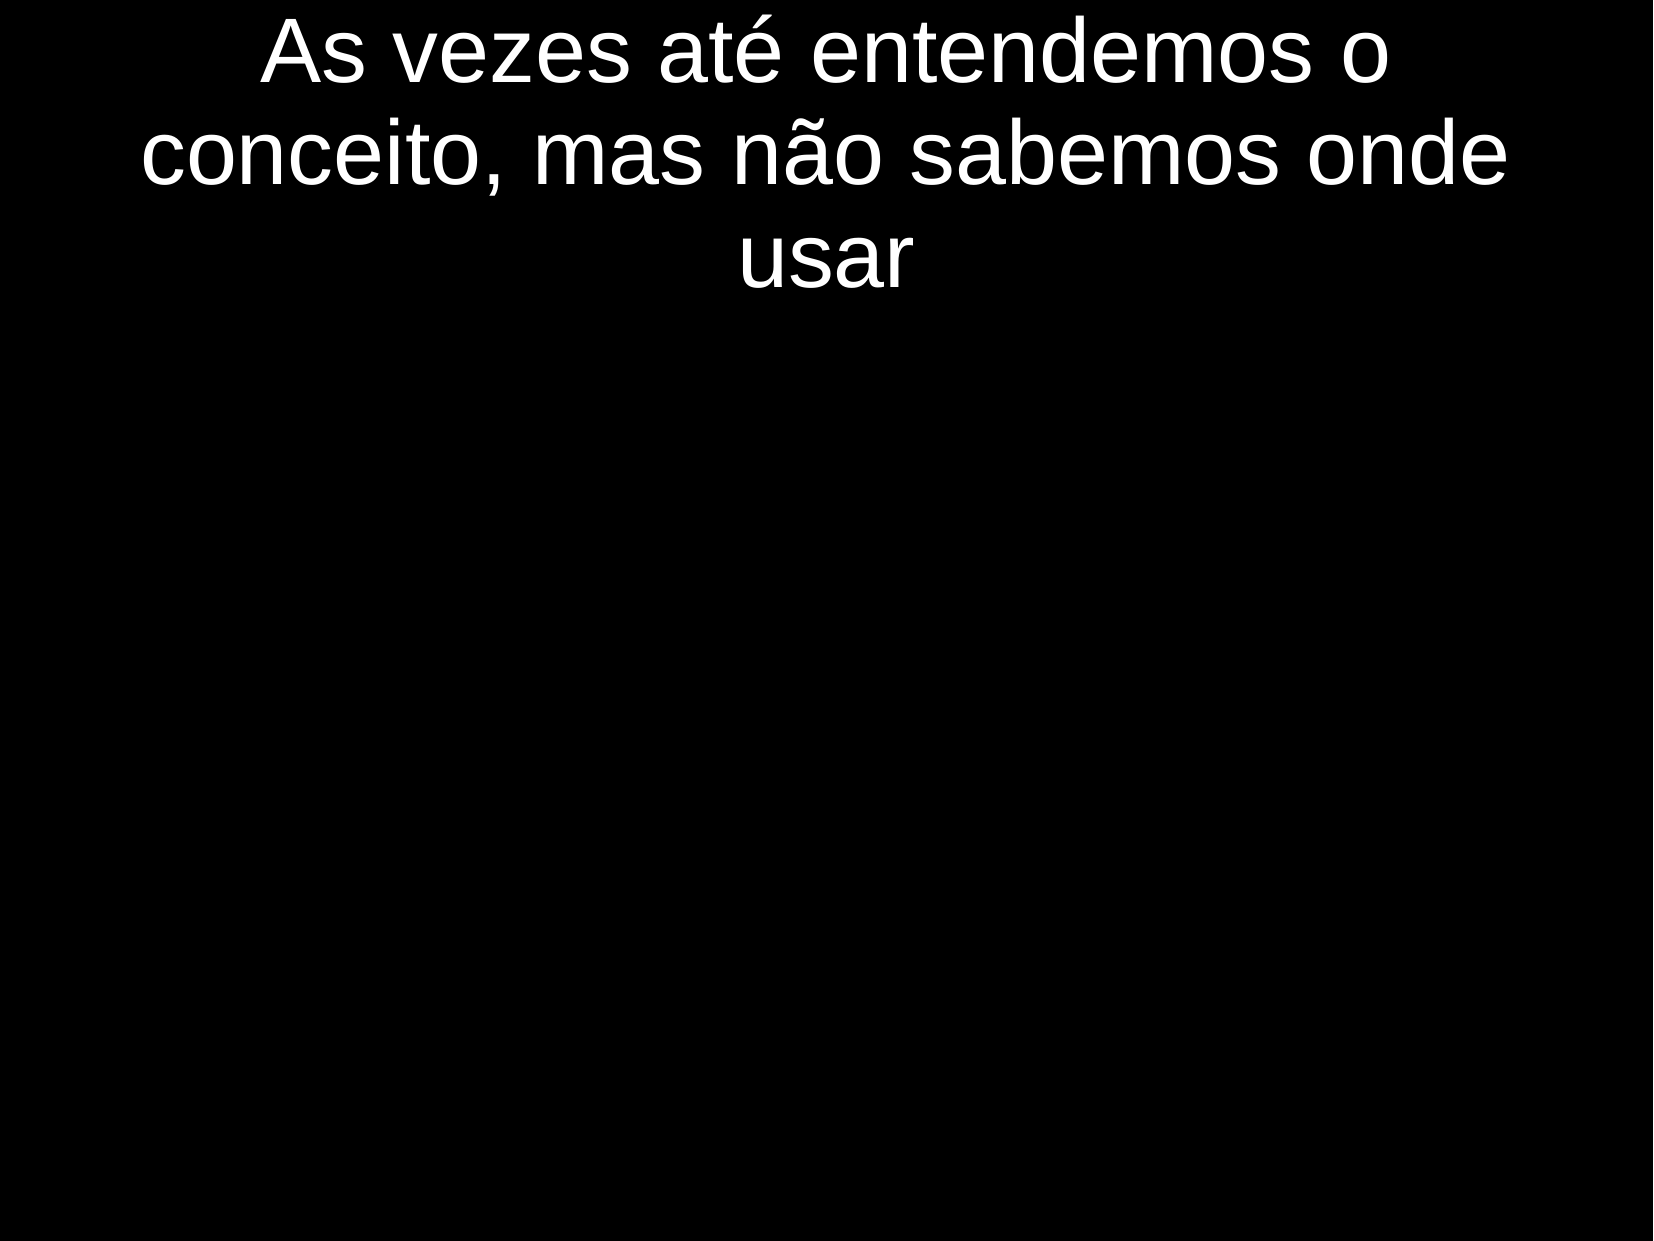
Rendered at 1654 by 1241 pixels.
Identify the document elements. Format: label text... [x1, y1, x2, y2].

title As vezes até entendemos o conceito, mas não sabemos onde usar [82, 0, 1571, 307]
